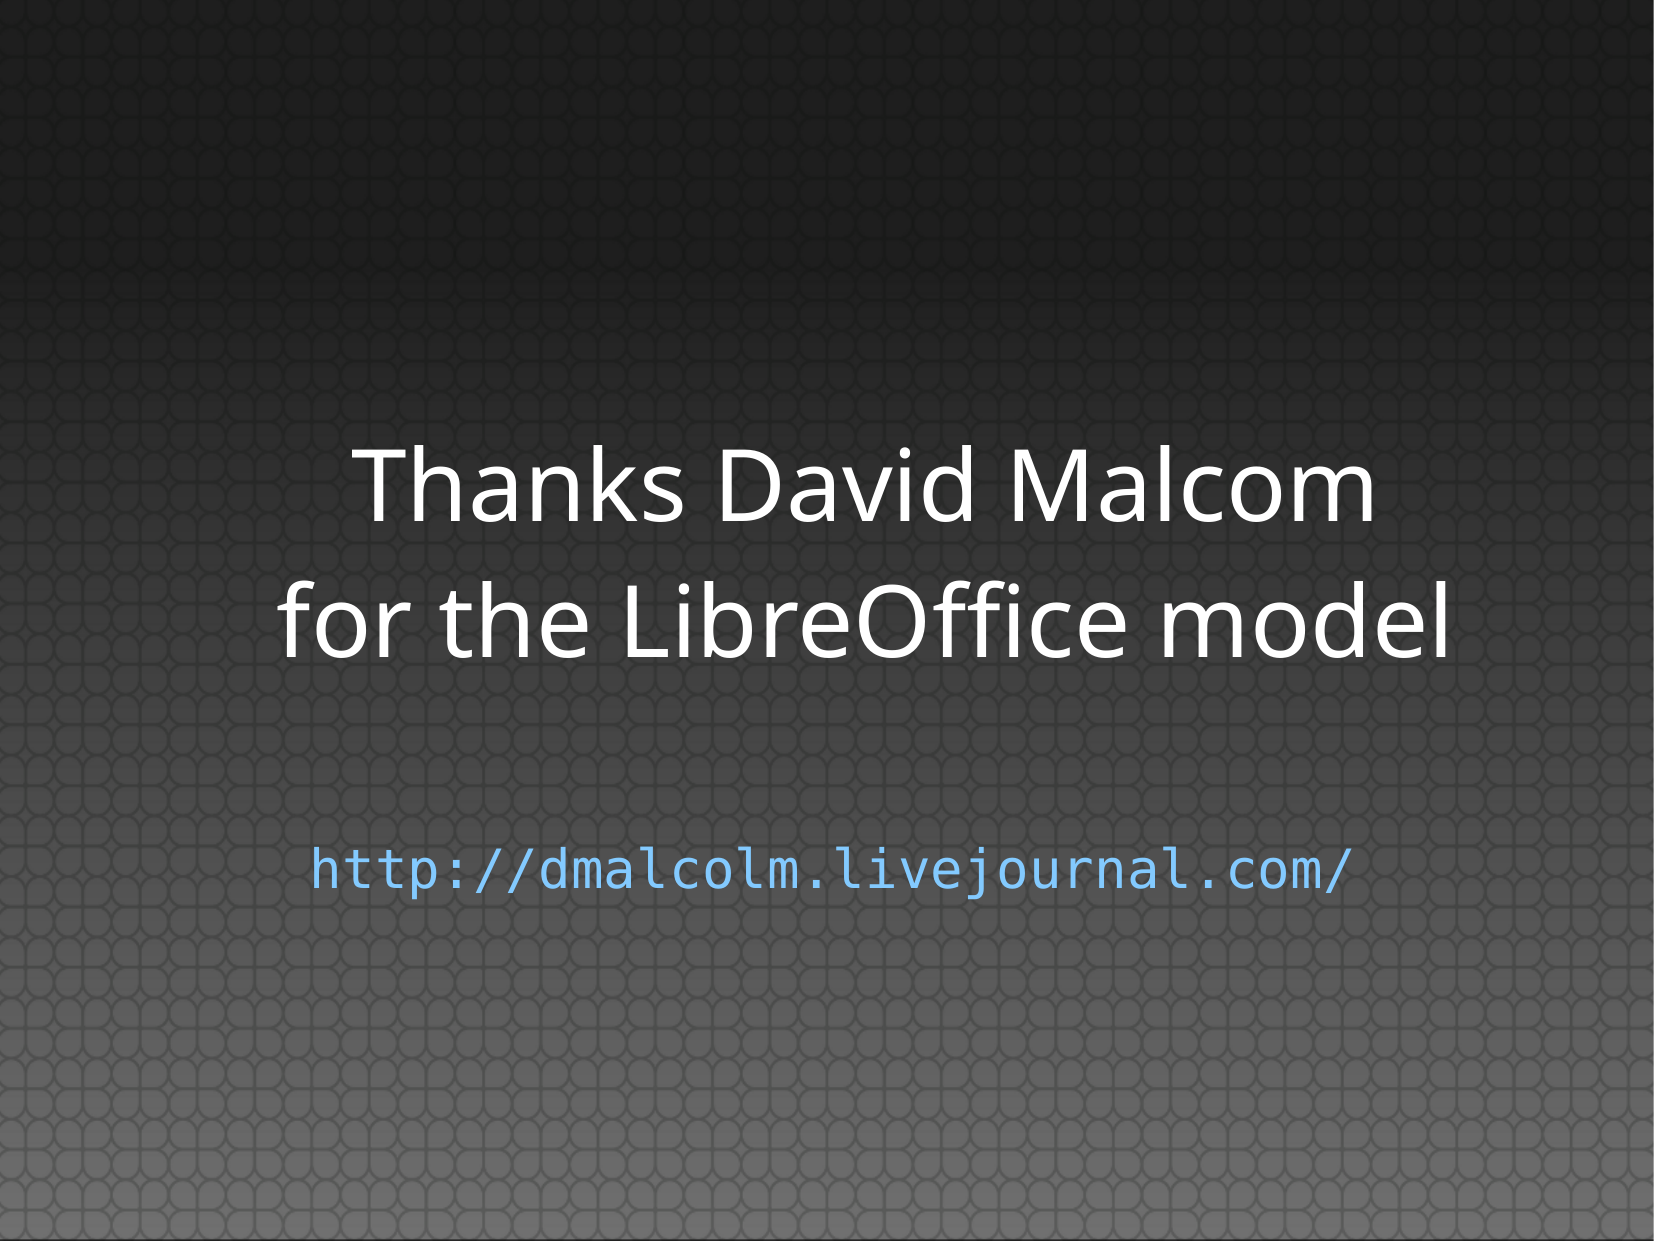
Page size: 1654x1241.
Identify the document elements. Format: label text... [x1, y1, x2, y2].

title http://dmalcolm.livejournal.com/ [46, 837, 1622, 902]
title Thanks David Malcom for the LibreOffice model [78, 448, 1654, 652]
picture [0, 0, 1654, 1241]
